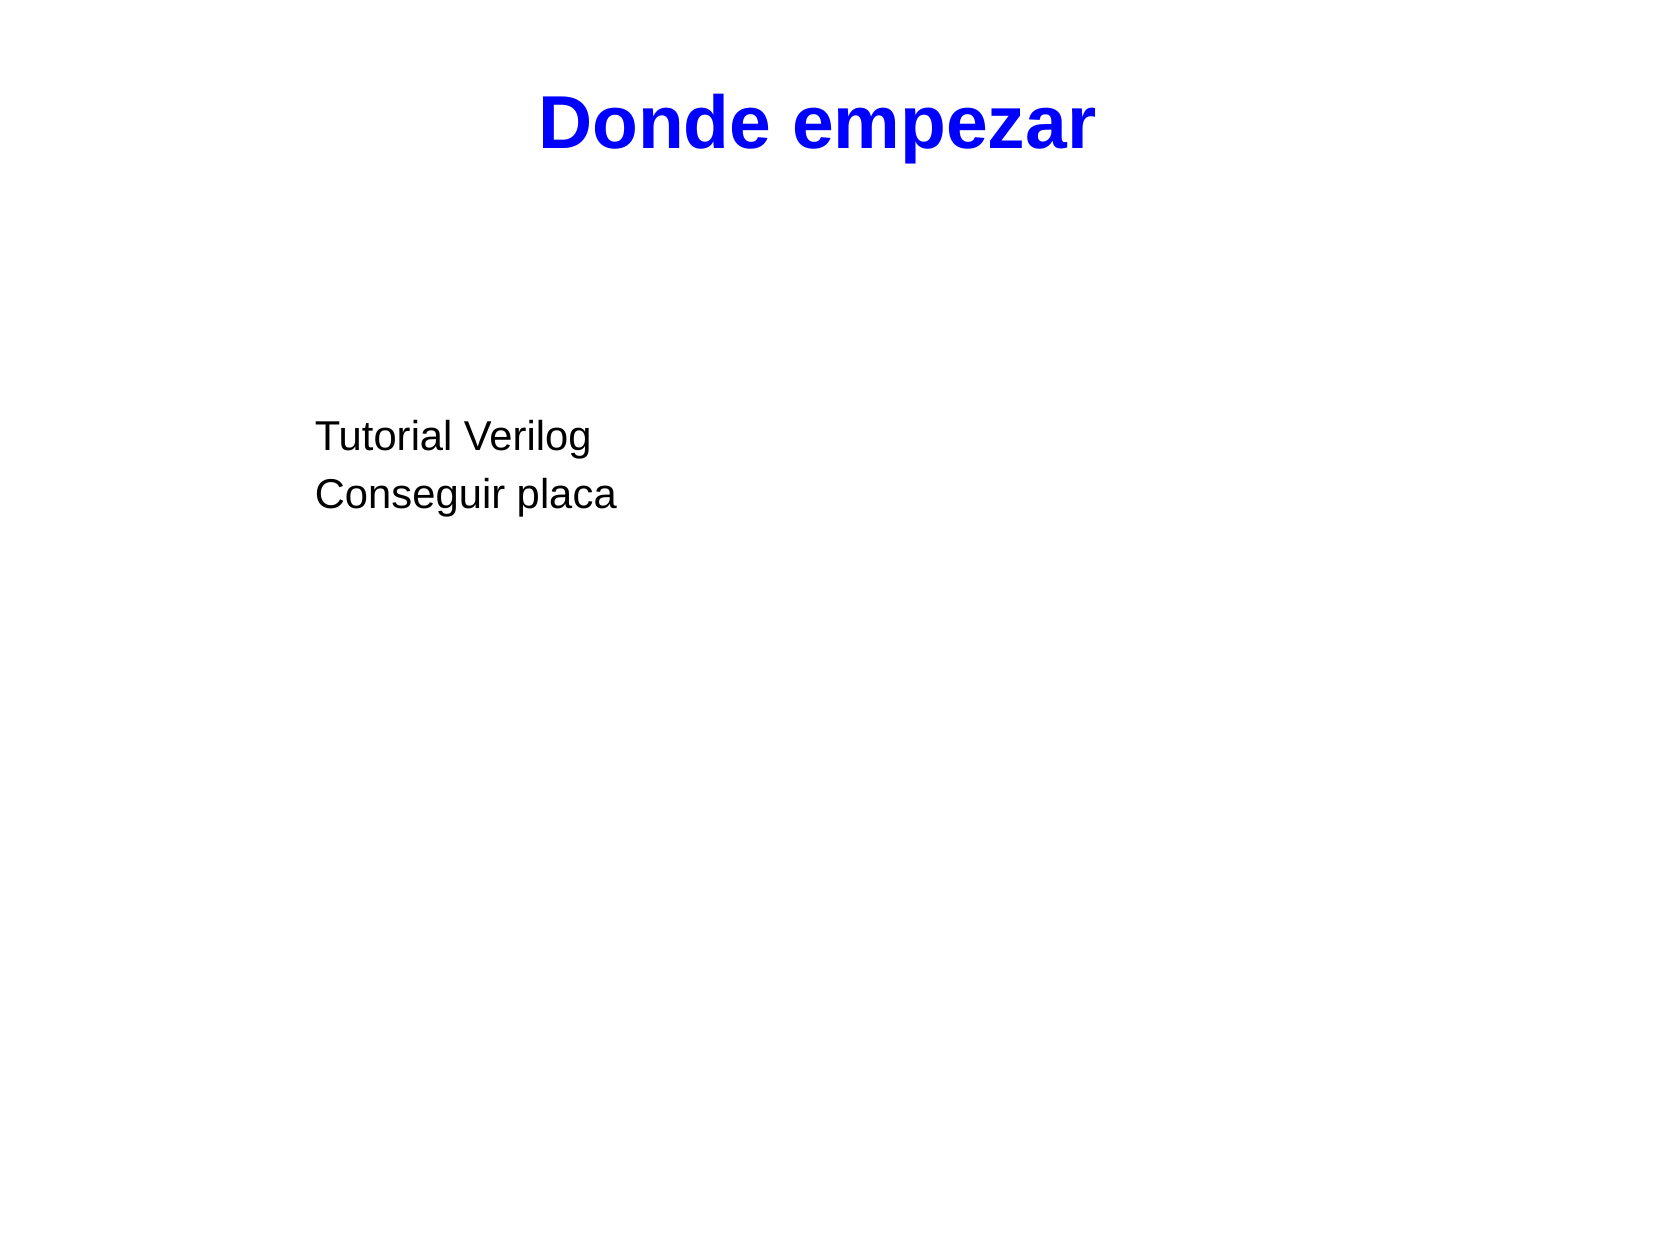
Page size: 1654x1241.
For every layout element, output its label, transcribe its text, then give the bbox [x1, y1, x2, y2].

text_box Tutorial Verilog Conseguir placa [300, 405, 1426, 688]
text_box Donde empezar [90, 73, 1546, 211]
